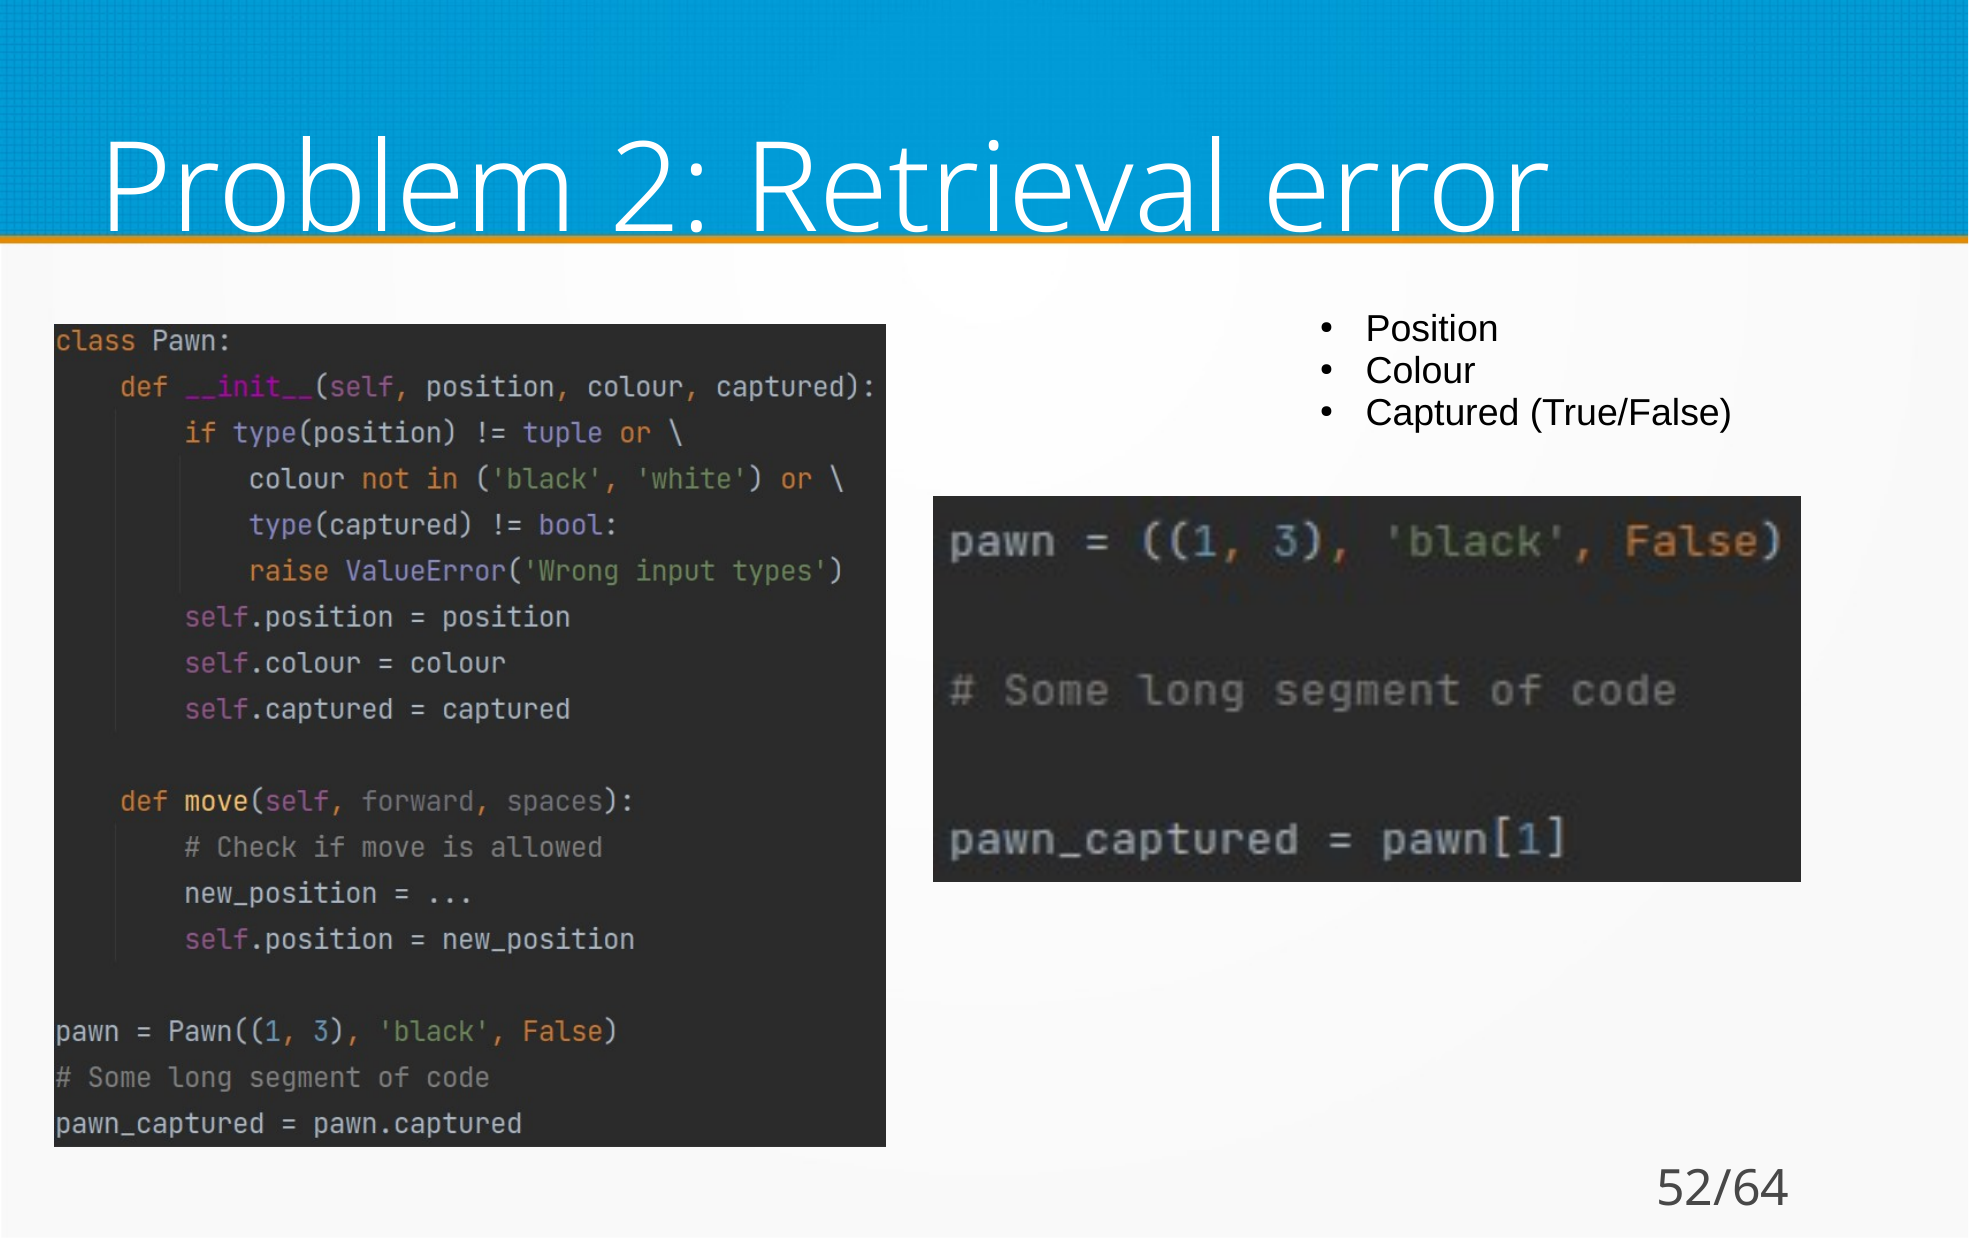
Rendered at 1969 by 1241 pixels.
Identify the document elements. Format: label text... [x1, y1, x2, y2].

text_box Position Colour Captured (True/False) [1305, 300, 1831, 441]
picture [0, 233, 1969, 1241]
title Problem 2: Retrieval error [98, 49, 1870, 257]
